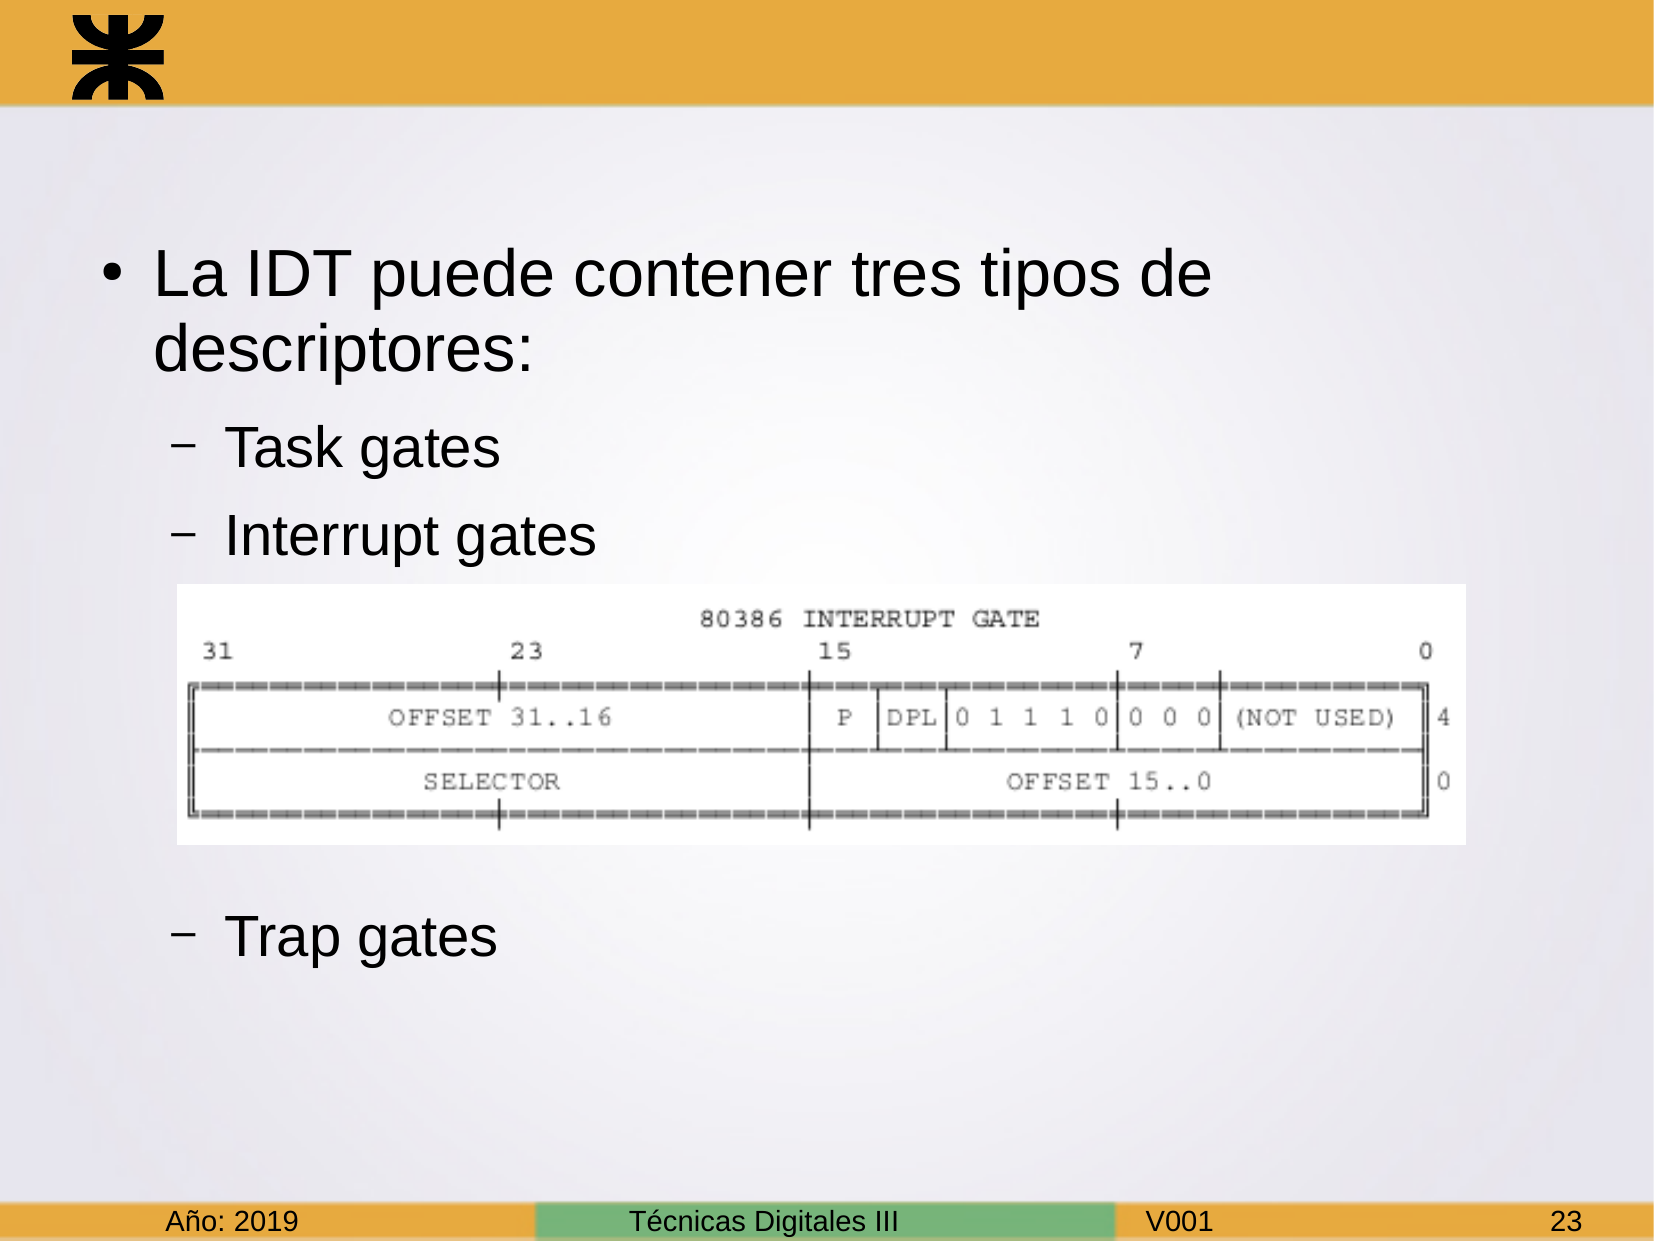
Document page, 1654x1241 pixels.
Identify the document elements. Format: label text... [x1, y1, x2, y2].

picture [0, 0, 1654, 1241]
list La IDT puede contener tres tipos de descriptores: Task gates Interrupt gates Trap gates [82, 236, 1571, 956]
